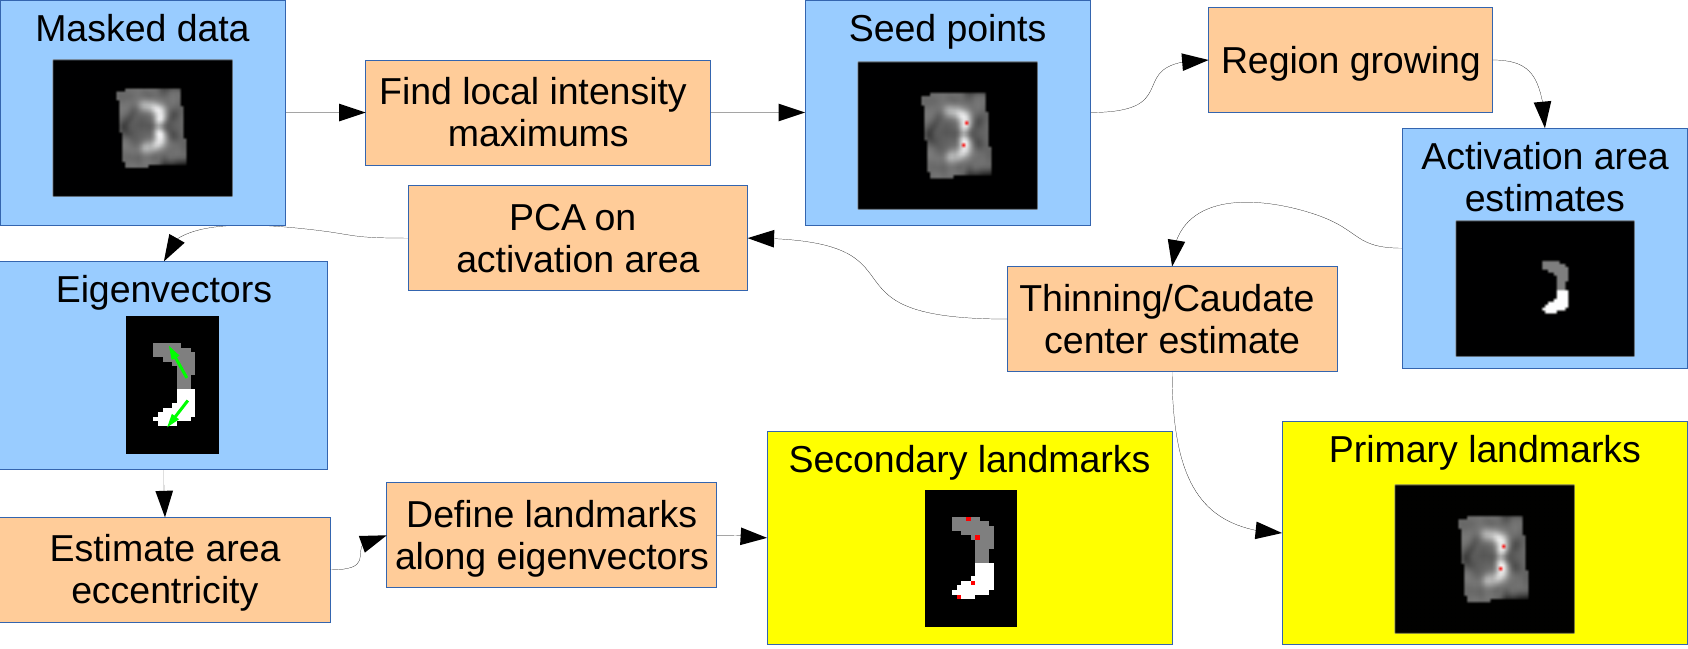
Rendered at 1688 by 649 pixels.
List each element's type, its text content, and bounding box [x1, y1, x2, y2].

picture [925, 490, 1017, 627]
text_box Seed points [805, 0, 1091, 226]
text_box Masked data [0, 0, 286, 226]
text_box Secondary landmarks [767, 431, 1173, 645]
text_box Region growing [1208, 7, 1493, 113]
text_box Thinning/Caudate center estimate [1007, 266, 1338, 372]
picture [1455, 220, 1635, 357]
text_box Primary landmarks [1282, 421, 1688, 645]
picture [857, 61, 1038, 211]
picture [1394, 484, 1575, 634]
text_box PCA on activation area [408, 185, 748, 291]
picture [126, 316, 219, 454]
text_box Define landmarks along eigenvectors [386, 482, 717, 588]
text_box Find local intensity maximums [365, 60, 711, 166]
picture [52, 60, 233, 197]
text_box Activation area estimates [1402, 128, 1688, 369]
text_box Estimate area eccentricity [0, 517, 331, 623]
text_box Eigenvectors [0, 261, 328, 470]
